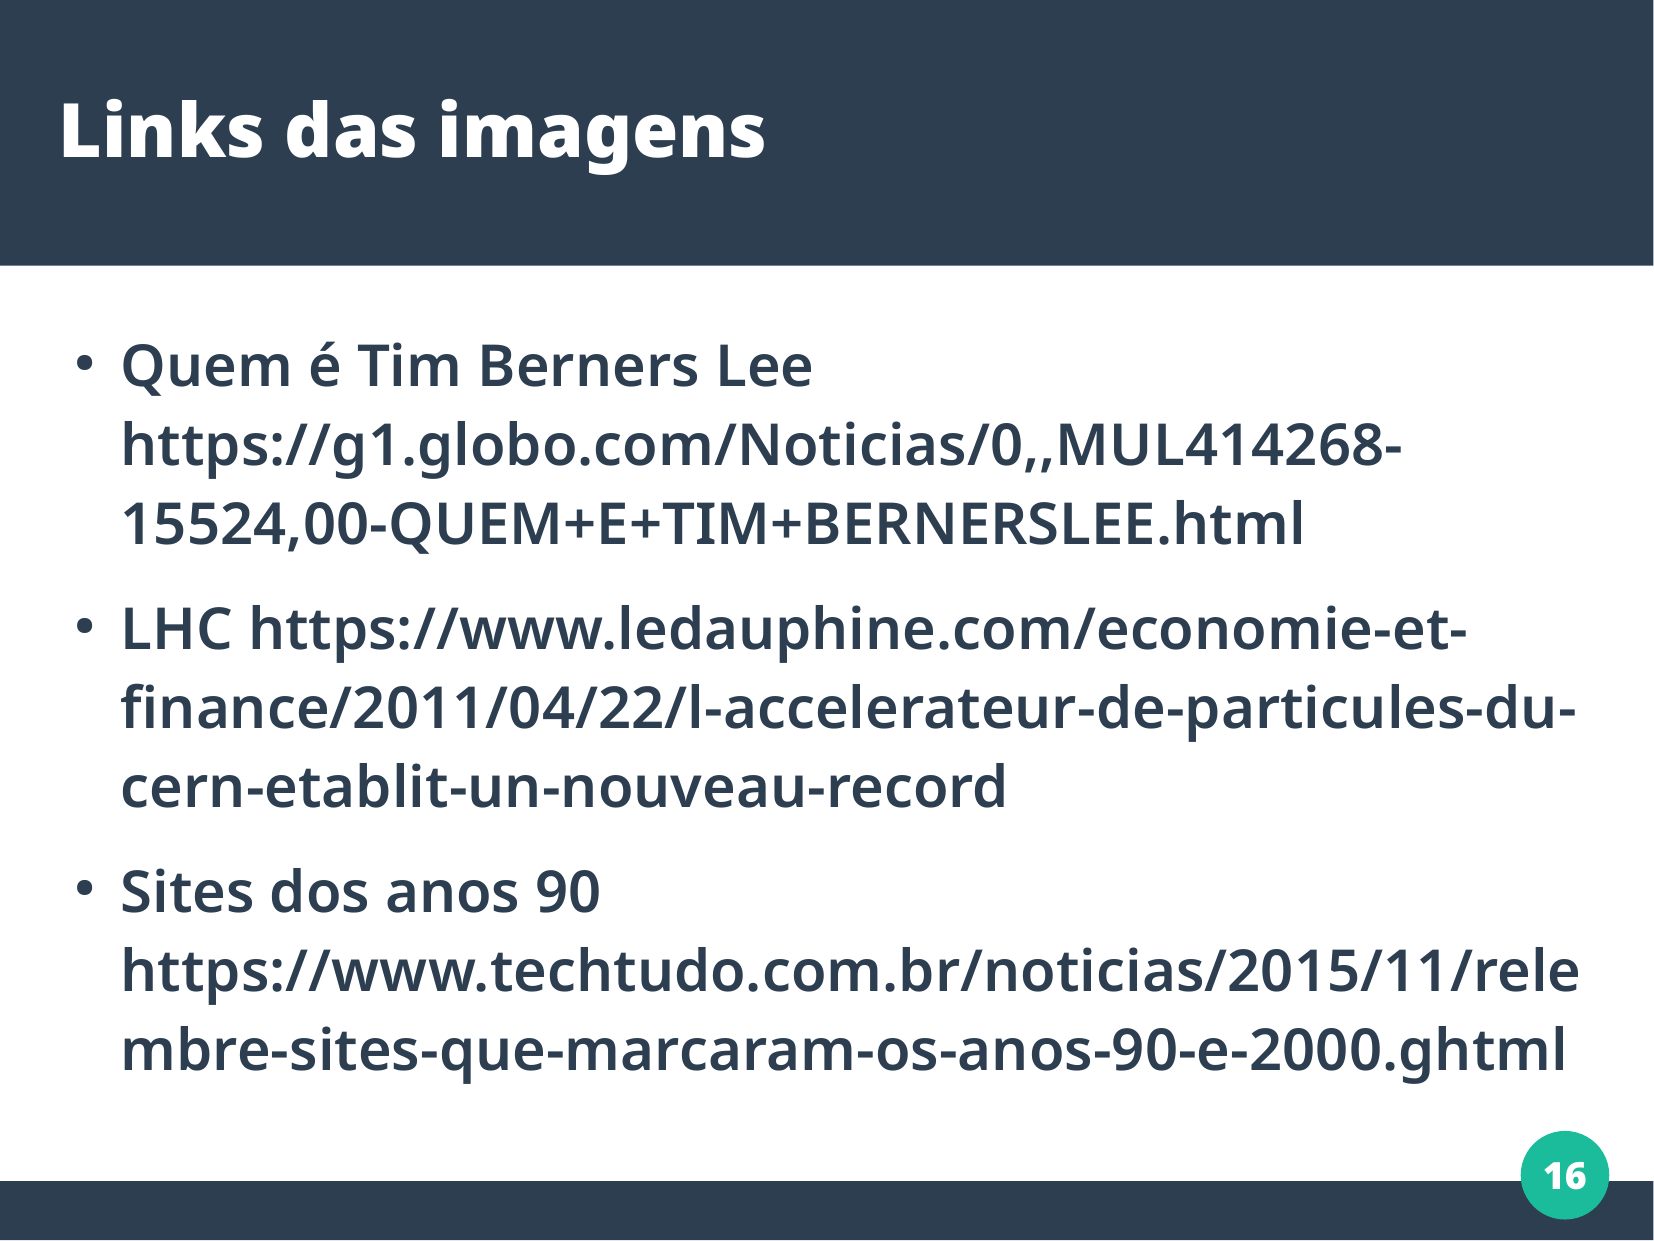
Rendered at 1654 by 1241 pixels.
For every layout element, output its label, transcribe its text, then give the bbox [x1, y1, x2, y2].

title Links das imagens [59, 49, 1595, 207]
list Quem é Tim Berners Lee https://g1.globo.com/Noticias/0,,MUL414268-15524,00-QUEM+E+TIM+BERNERSLEE.html LHC https://www.ledauphine.com/economie-et-finance/2011/04/22/l-accelerateur-de-particules-du-cern-etablit-un-nouveau-record Sites dos anos 90 https://www.techtudo.com.br/noticias/2015/11/relembre-sites-que-marcaram-os-anos-90-e-2000.ghtml [59, 324, 1595, 1152]
